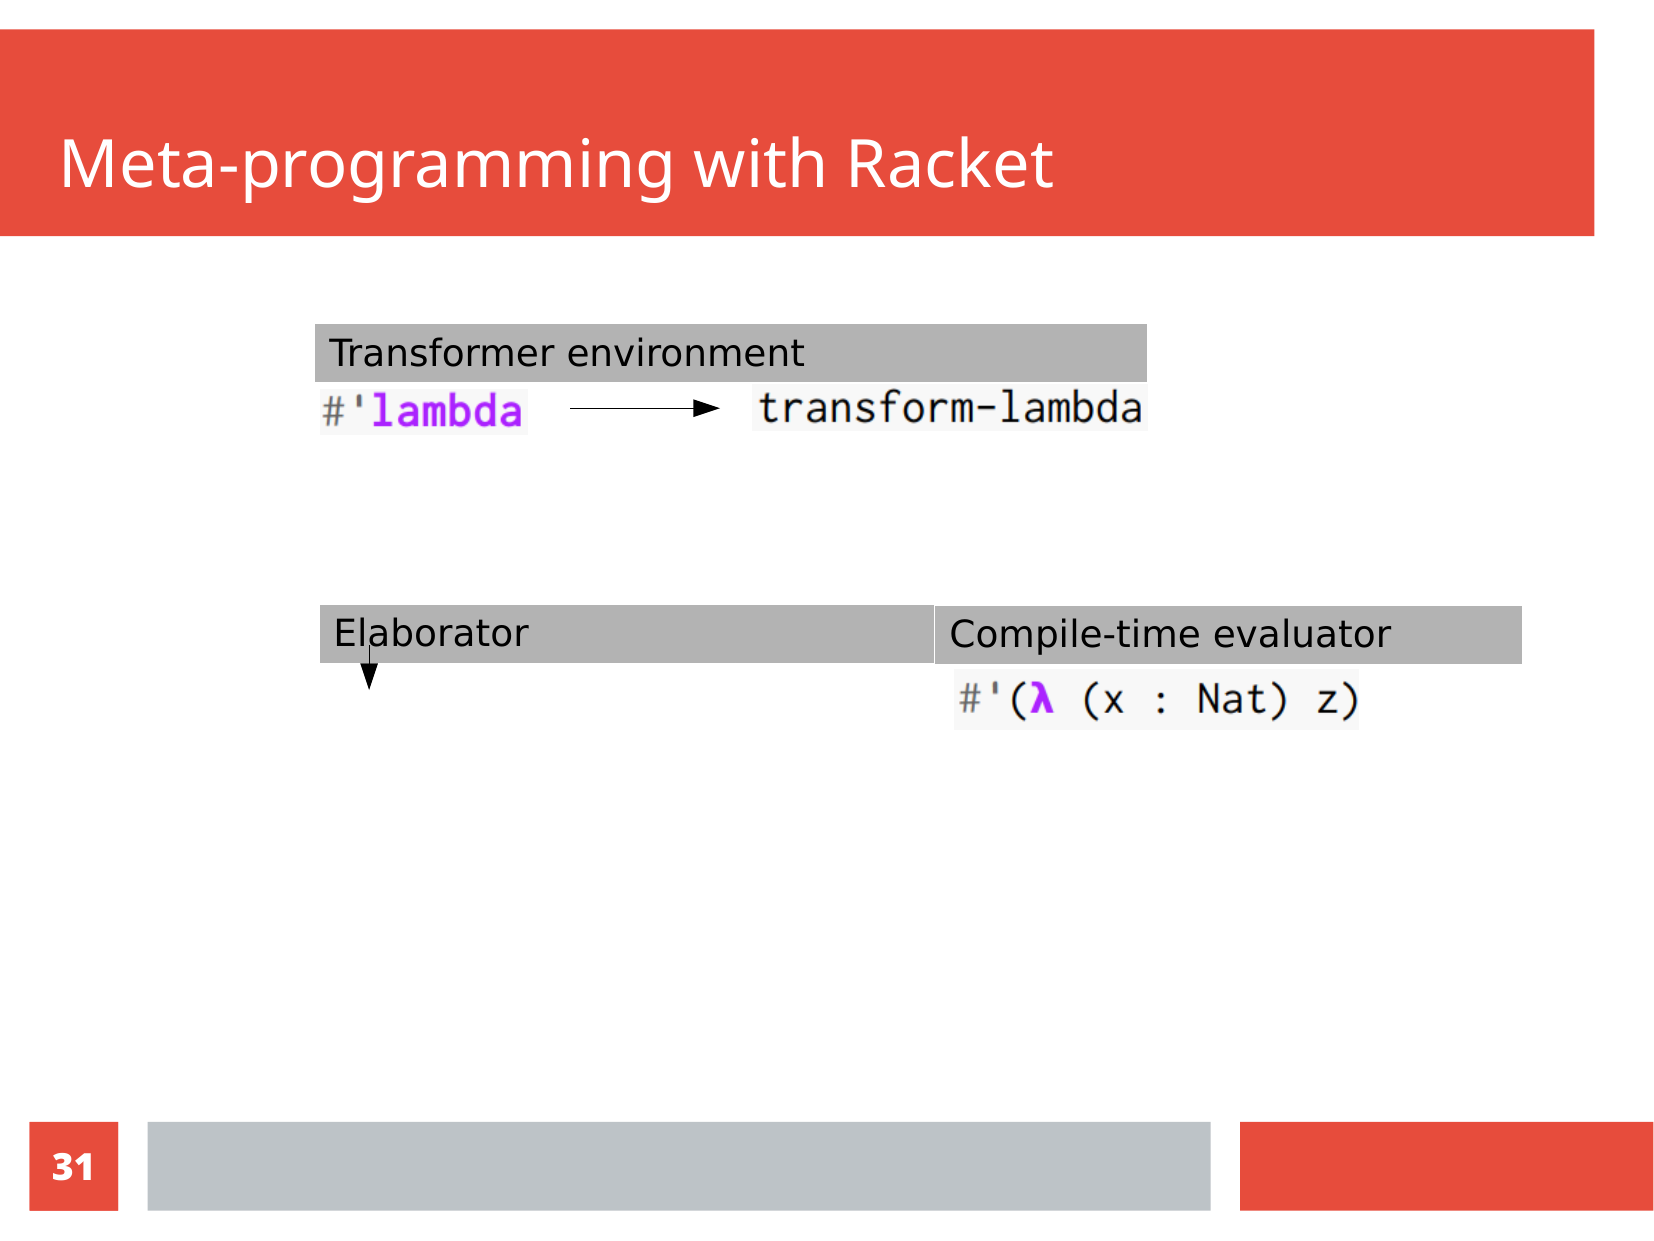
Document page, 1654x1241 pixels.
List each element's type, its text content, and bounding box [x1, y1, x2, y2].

table_header Compile-time evaluator [935, 606, 1522, 664]
picture [752, 384, 1148, 431]
picture [320, 389, 528, 436]
title Meta-programming with Racket [59, 59, 1595, 207]
table_cell [736, 664, 934, 729]
picture [954, 669, 1359, 730]
table_cell [935, 665, 1522, 828]
table_cell [315, 383, 731, 449]
table_cell [320, 664, 735, 729]
table_cell [732, 383, 1147, 449]
table_header Elaborator [320, 605, 934, 663]
table_header Transformer environment [315, 324, 1147, 382]
